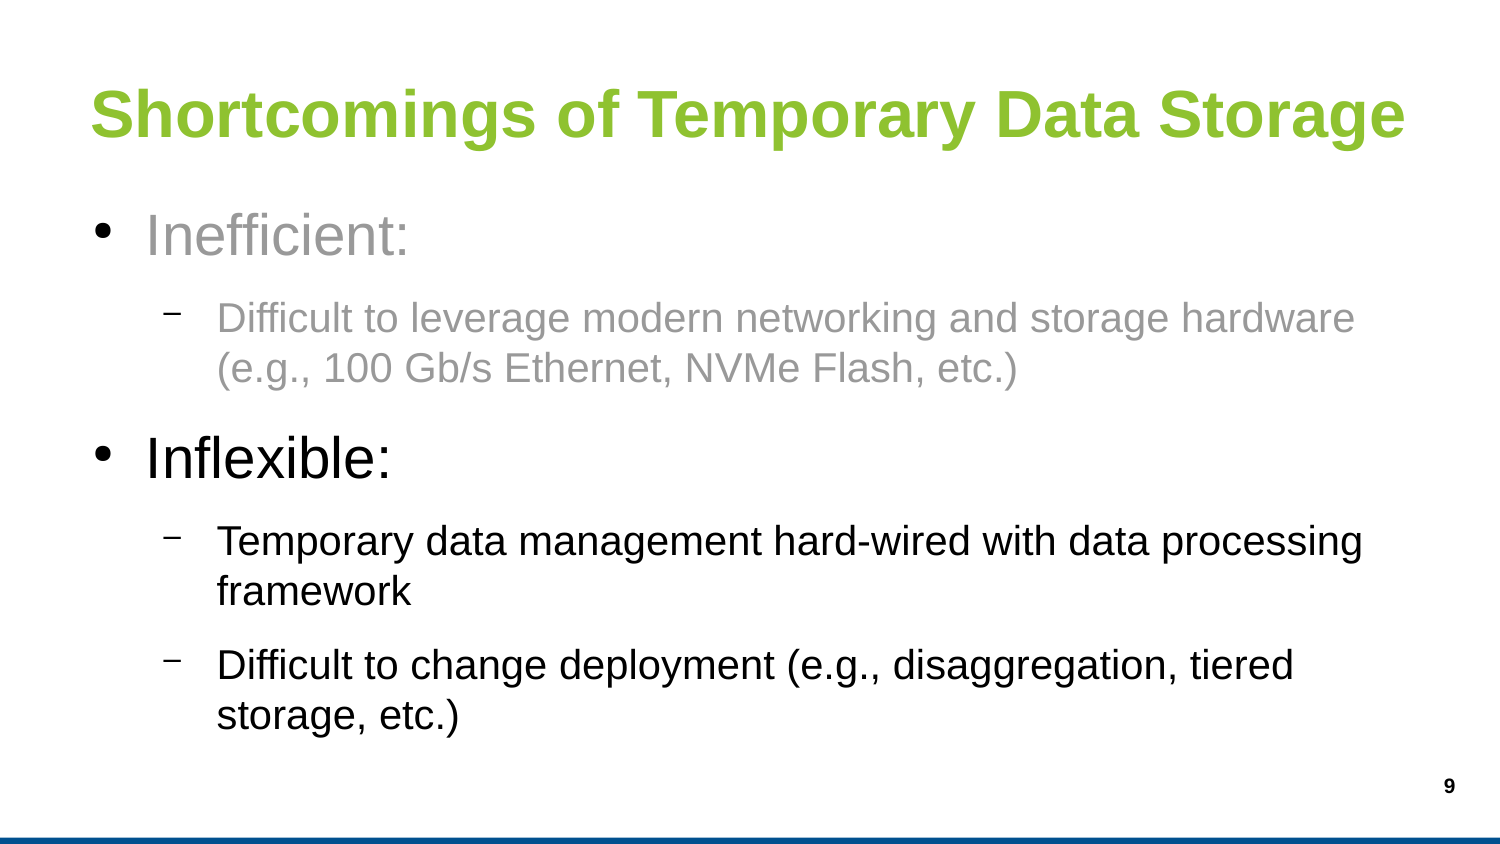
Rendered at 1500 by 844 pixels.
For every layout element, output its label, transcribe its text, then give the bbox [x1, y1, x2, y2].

list Inefficient: Difficult to leverage modern networking and storage hardware (e.g., 100 Gb/s Ethernet, NVMe Flash, etc.) Inflexible: Temporary data management hard-wired with data processing framework Difficult to change deployment (e.g., disaggregation, tiered storage, etc.) [75, 196, 1425, 754]
title Shortcomings of Temporary Data Storage [75, 33, 1426, 175]
